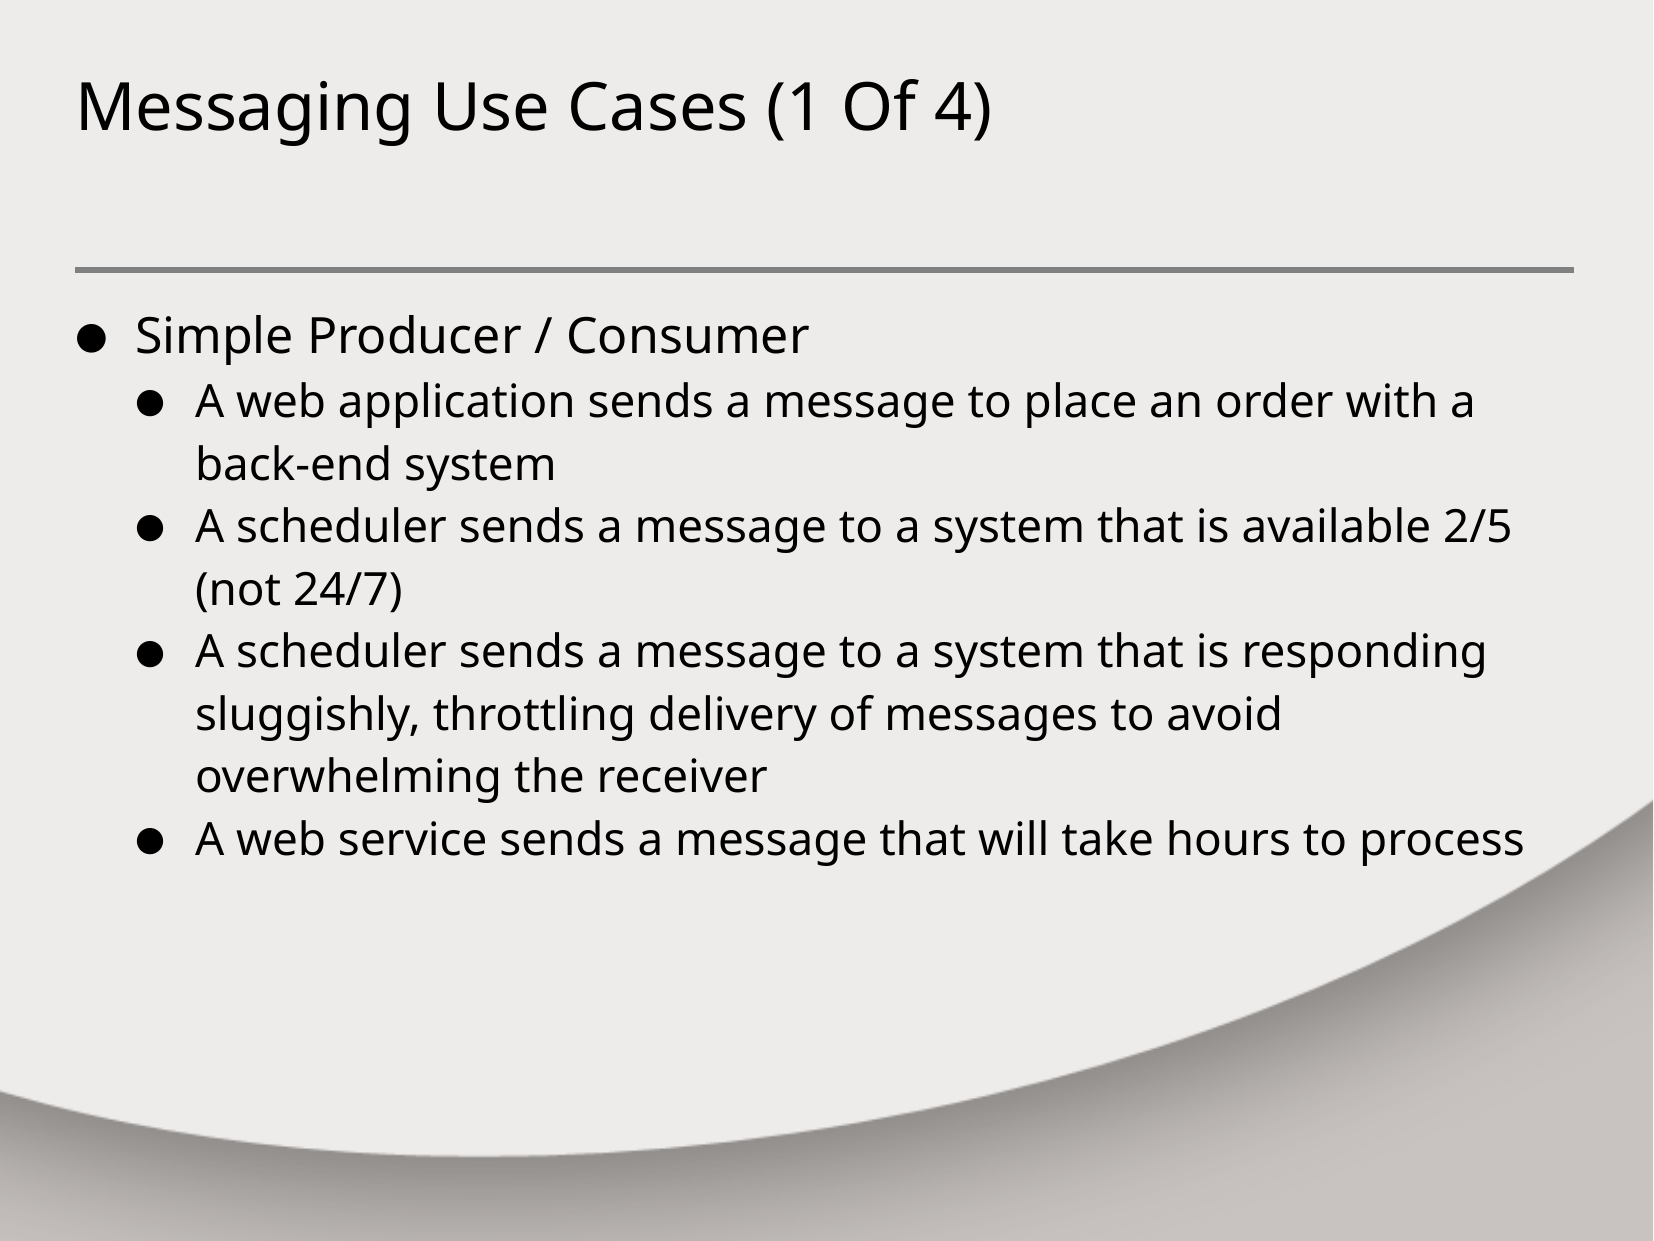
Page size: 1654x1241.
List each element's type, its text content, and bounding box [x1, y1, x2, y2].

list Simple Producer / Consumer A web application sends a message to place an order with a back-end system A scheduler sends a message to a system that is available 2/5 (not 24/7) A scheduler sends a message to a system that is responding sluggishly, throttling delivery of messages to avoid overwhelming the receiver A web service sends a message that will take hours to process [75, 300, 1576, 1163]
title Messaging Use Cases (1 Of 4) [75, 75, 1576, 225]
picture [0, 0, 1654, 1241]
